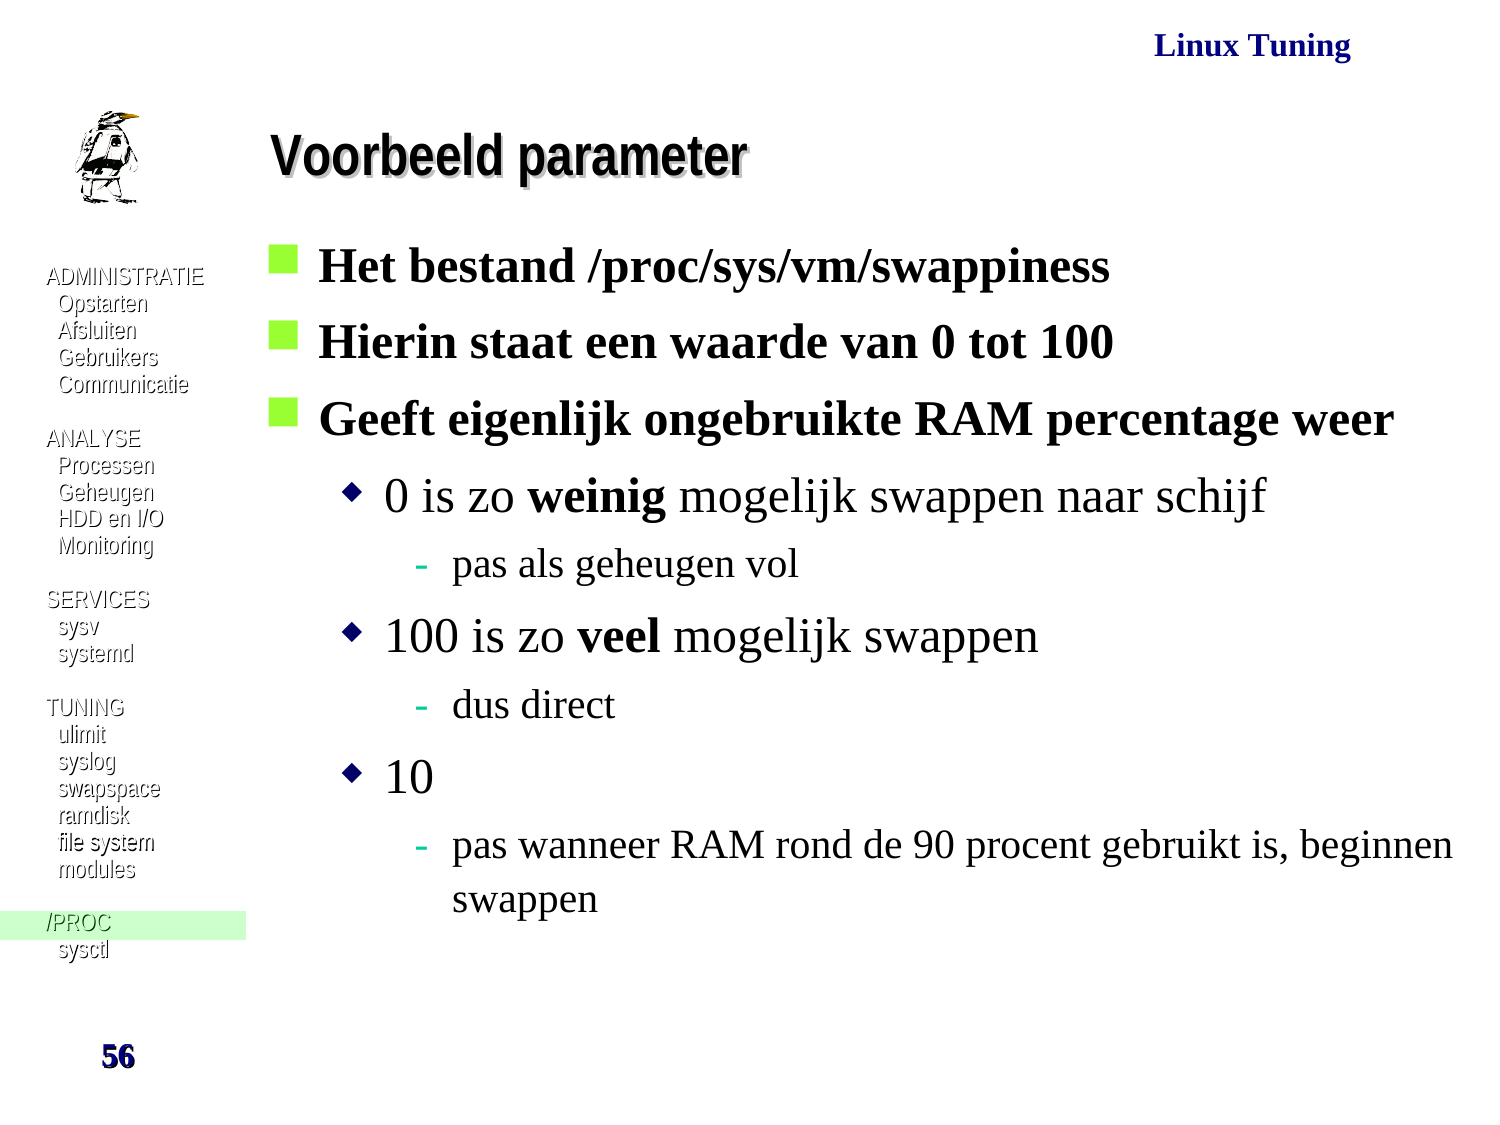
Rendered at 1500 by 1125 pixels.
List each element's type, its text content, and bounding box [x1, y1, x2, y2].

picture [57, 105, 143, 206]
text_box [0, 911, 247, 940]
list Het bestand /proc/sys/vm/swappiness Hierin staat een waarde van 0 tot 100 Geeft eigenlijk ongebruikte RAM percentage weer 0 is zo weinig mogelijk swappen naar schijf pas als geheugen vol 100 is zo veel mogelijk swappen dus direct 10 pas wanneer RAM rond de 90 procent gebruikt is, beginnen swappen [264, 229, 1486, 999]
title Voorbeeld parameter [270, 41, 1500, 250]
